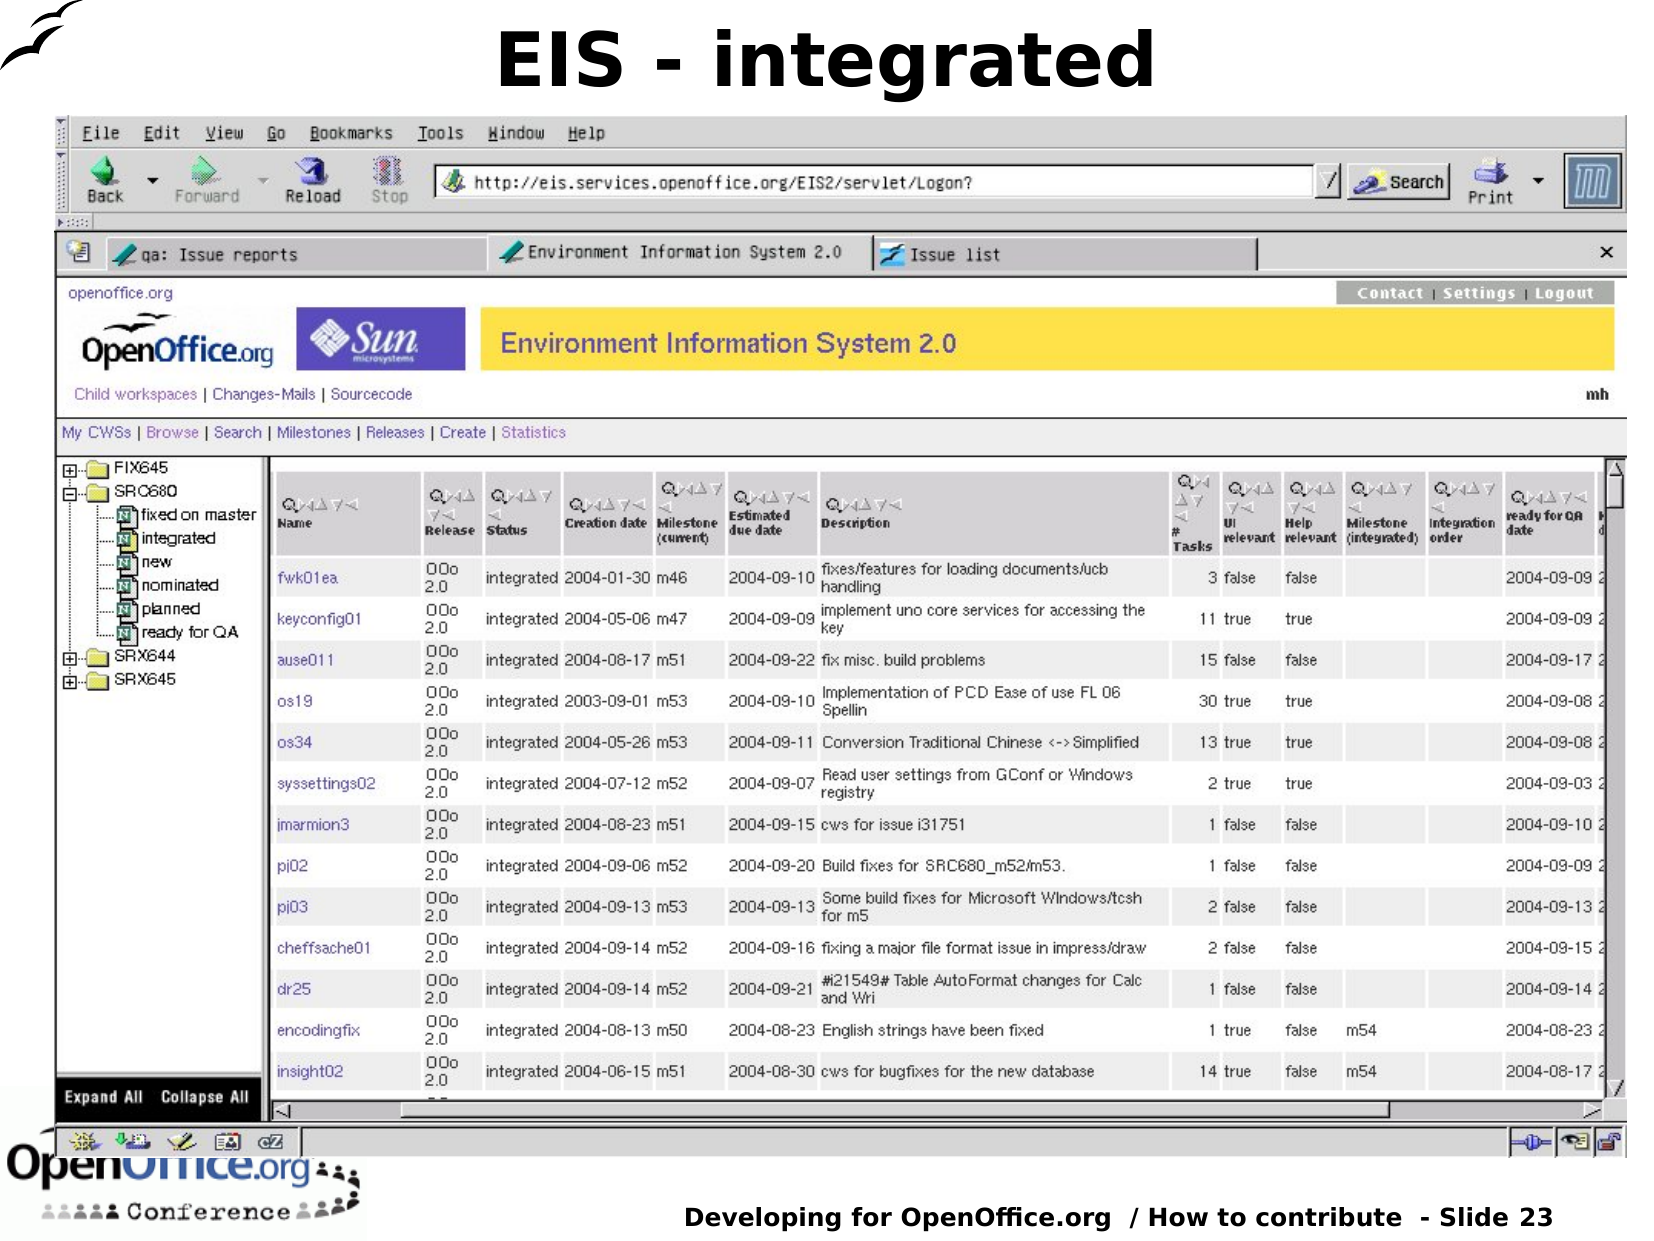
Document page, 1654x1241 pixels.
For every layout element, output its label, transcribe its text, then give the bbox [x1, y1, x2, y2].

picture [0, 115, 1627, 1241]
title EIS - integrated [0, 0, 1654, 121]
